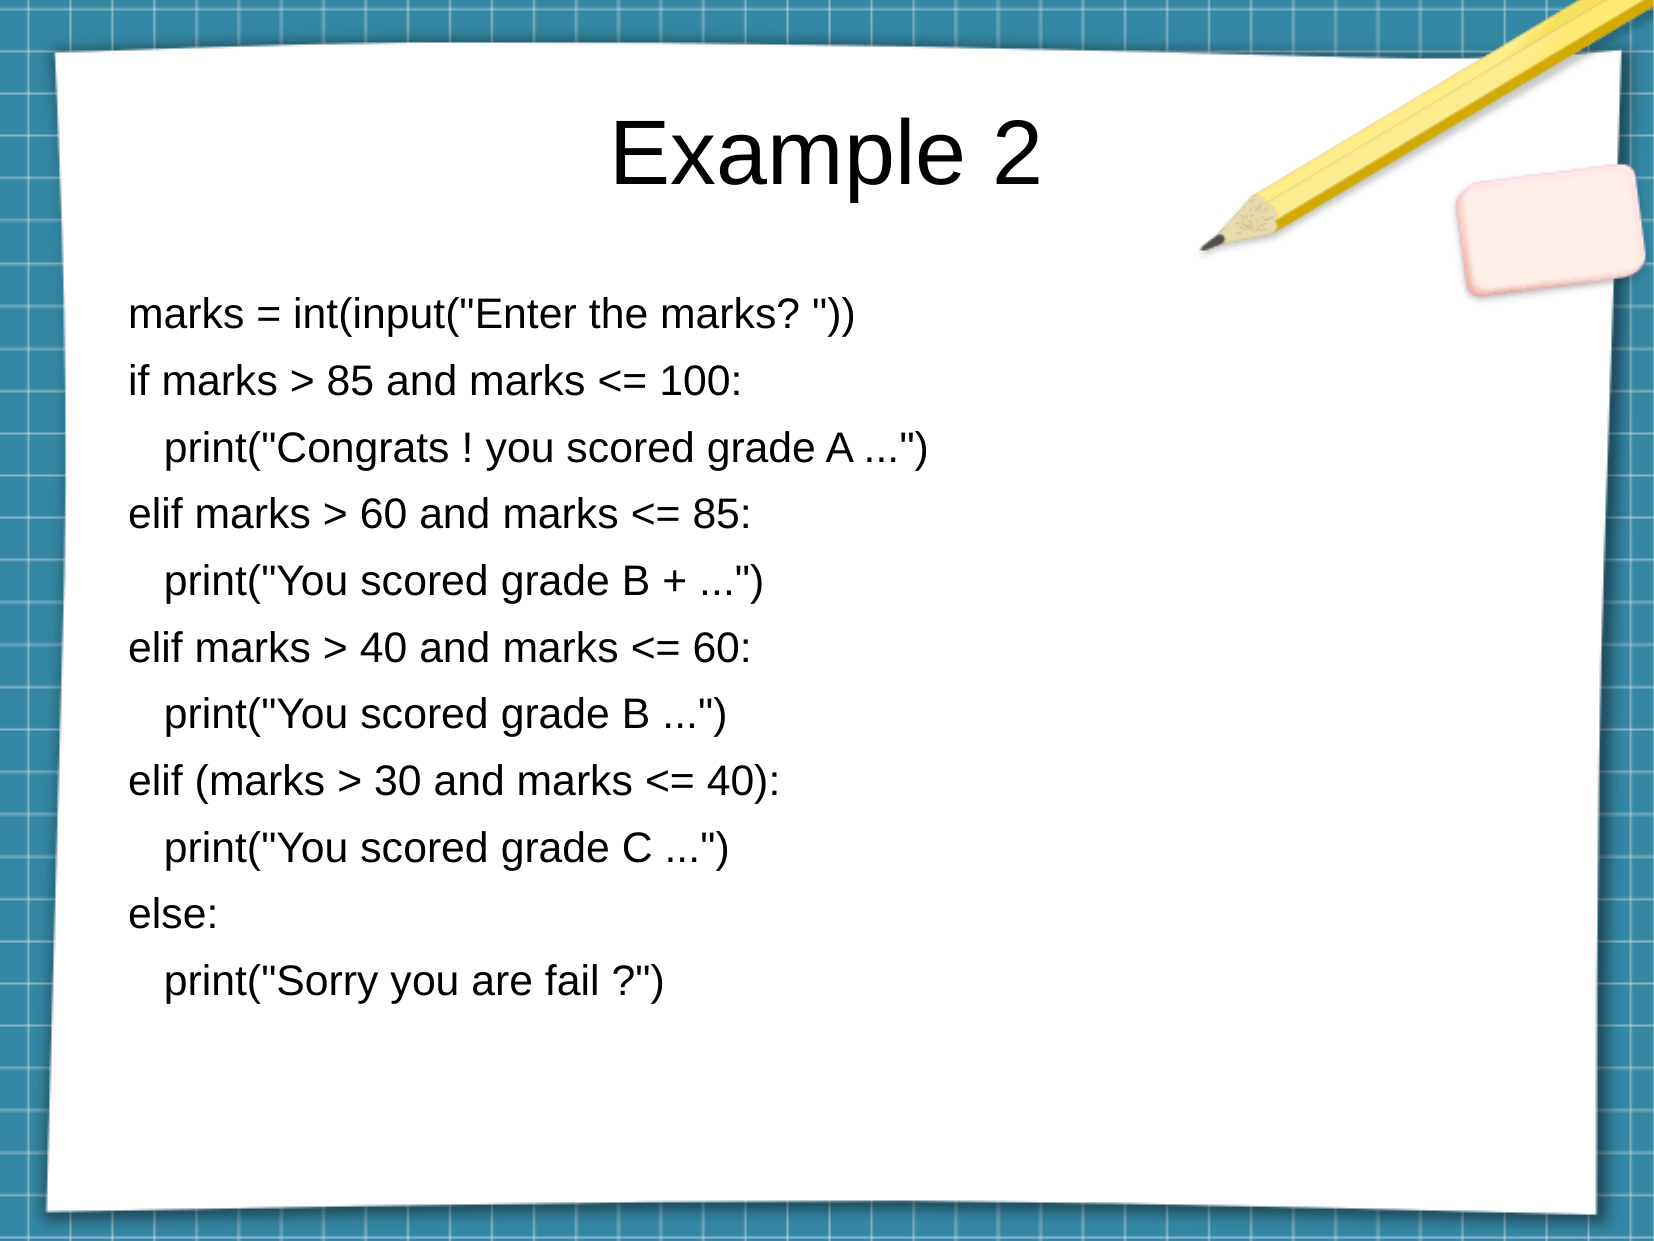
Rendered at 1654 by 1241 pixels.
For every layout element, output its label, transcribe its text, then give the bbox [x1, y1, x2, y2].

picture [0, 0, 1654, 1241]
list marks = int(input("Enter the marks? ")) if marks > 85 and marks <= 100: print("Congrats ! you scored grade A ...") elif marks > 60 and marks <= 85: print("You scored grade B + ...") elif marks > 40 and marks <= 60: print("You scored grade B ...") elif (marks > 30 and marks <= 40): print("You scored grade C ...") else: print("Sorry you are fail ?") [82, 290, 1571, 1010]
title Example 2 [82, 49, 1571, 257]
